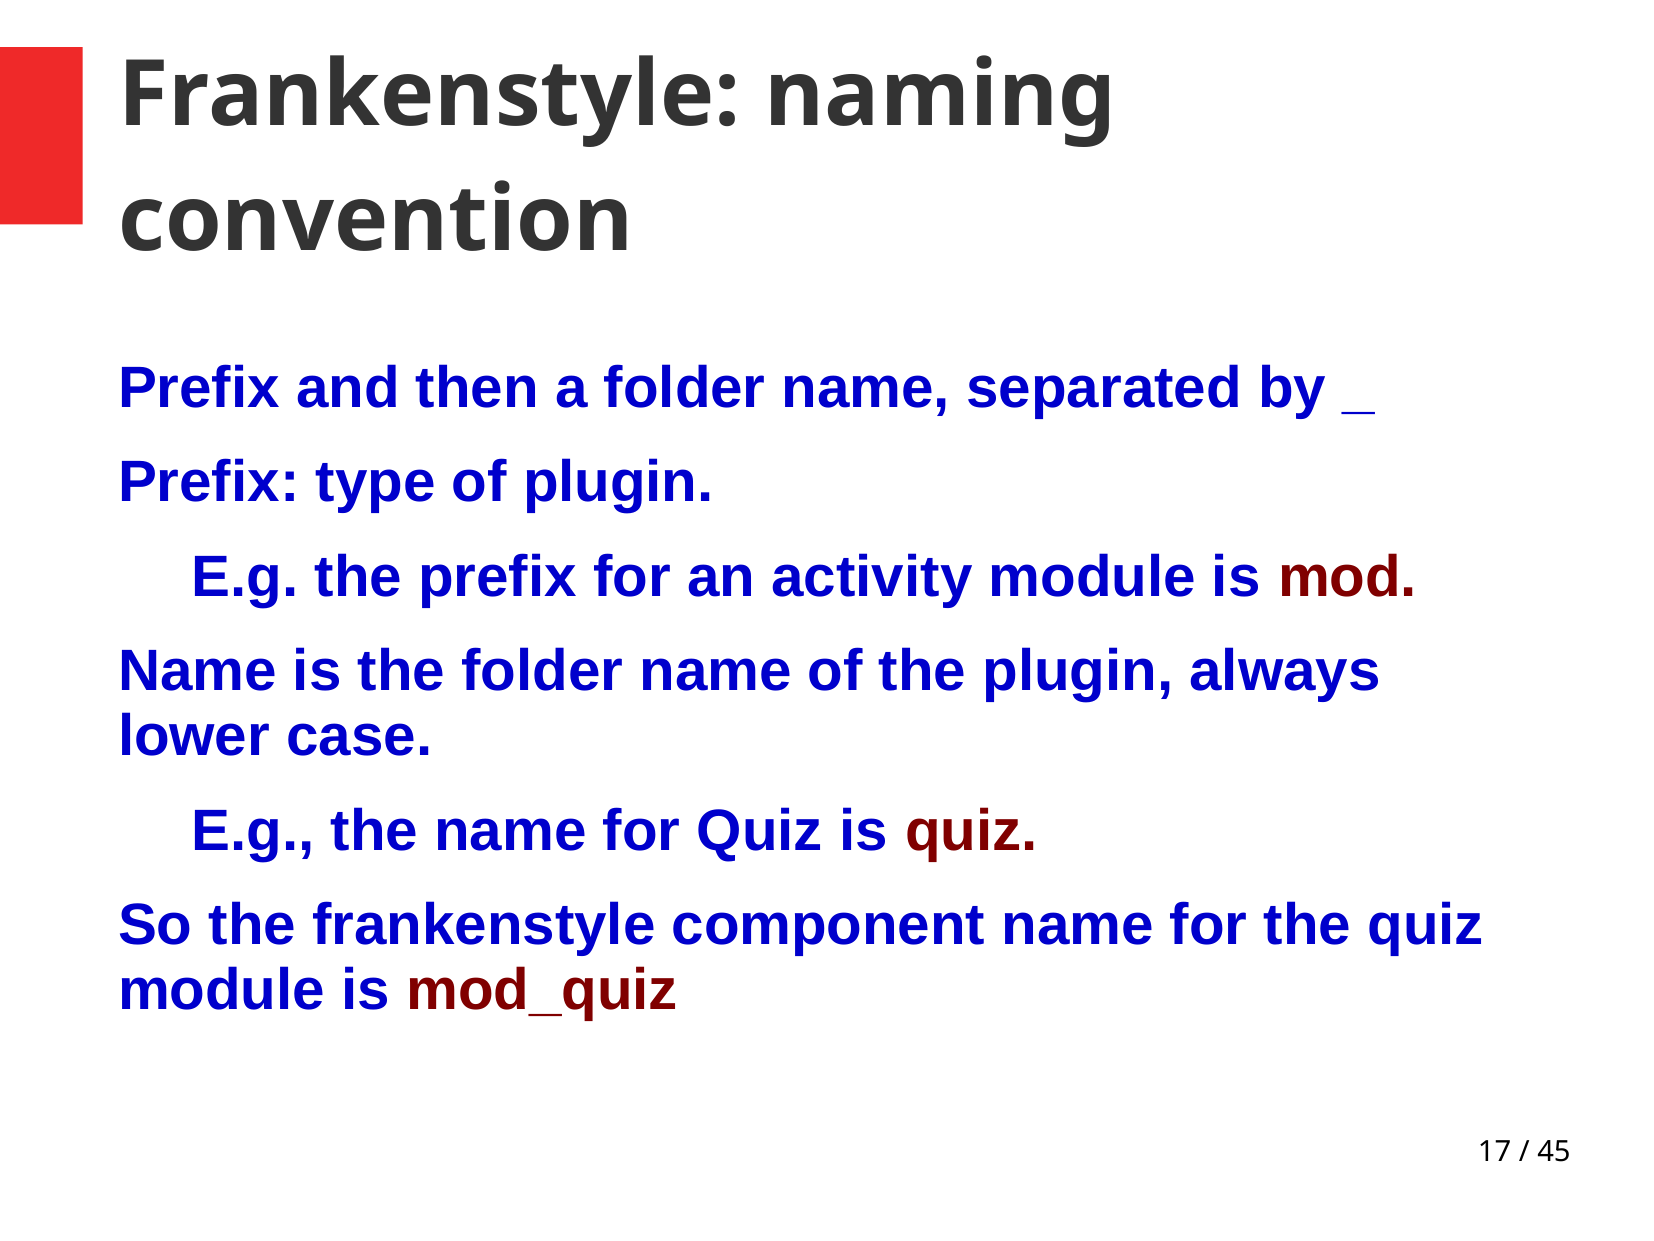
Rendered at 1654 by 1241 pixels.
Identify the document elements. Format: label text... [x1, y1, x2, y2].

list Prefix and then a folder name, separated by _ Prefix: type of plugin. E.g. the prefix for an activity module is mod. Name is the folder name of the plugin, always lower case. E.g., the name for Quiz is quiz. So the frankenstyle component name for the quiz module is mod_quiz [118, 354, 1536, 1074]
title Frankenstyle: naming convention [118, 27, 1571, 278]
